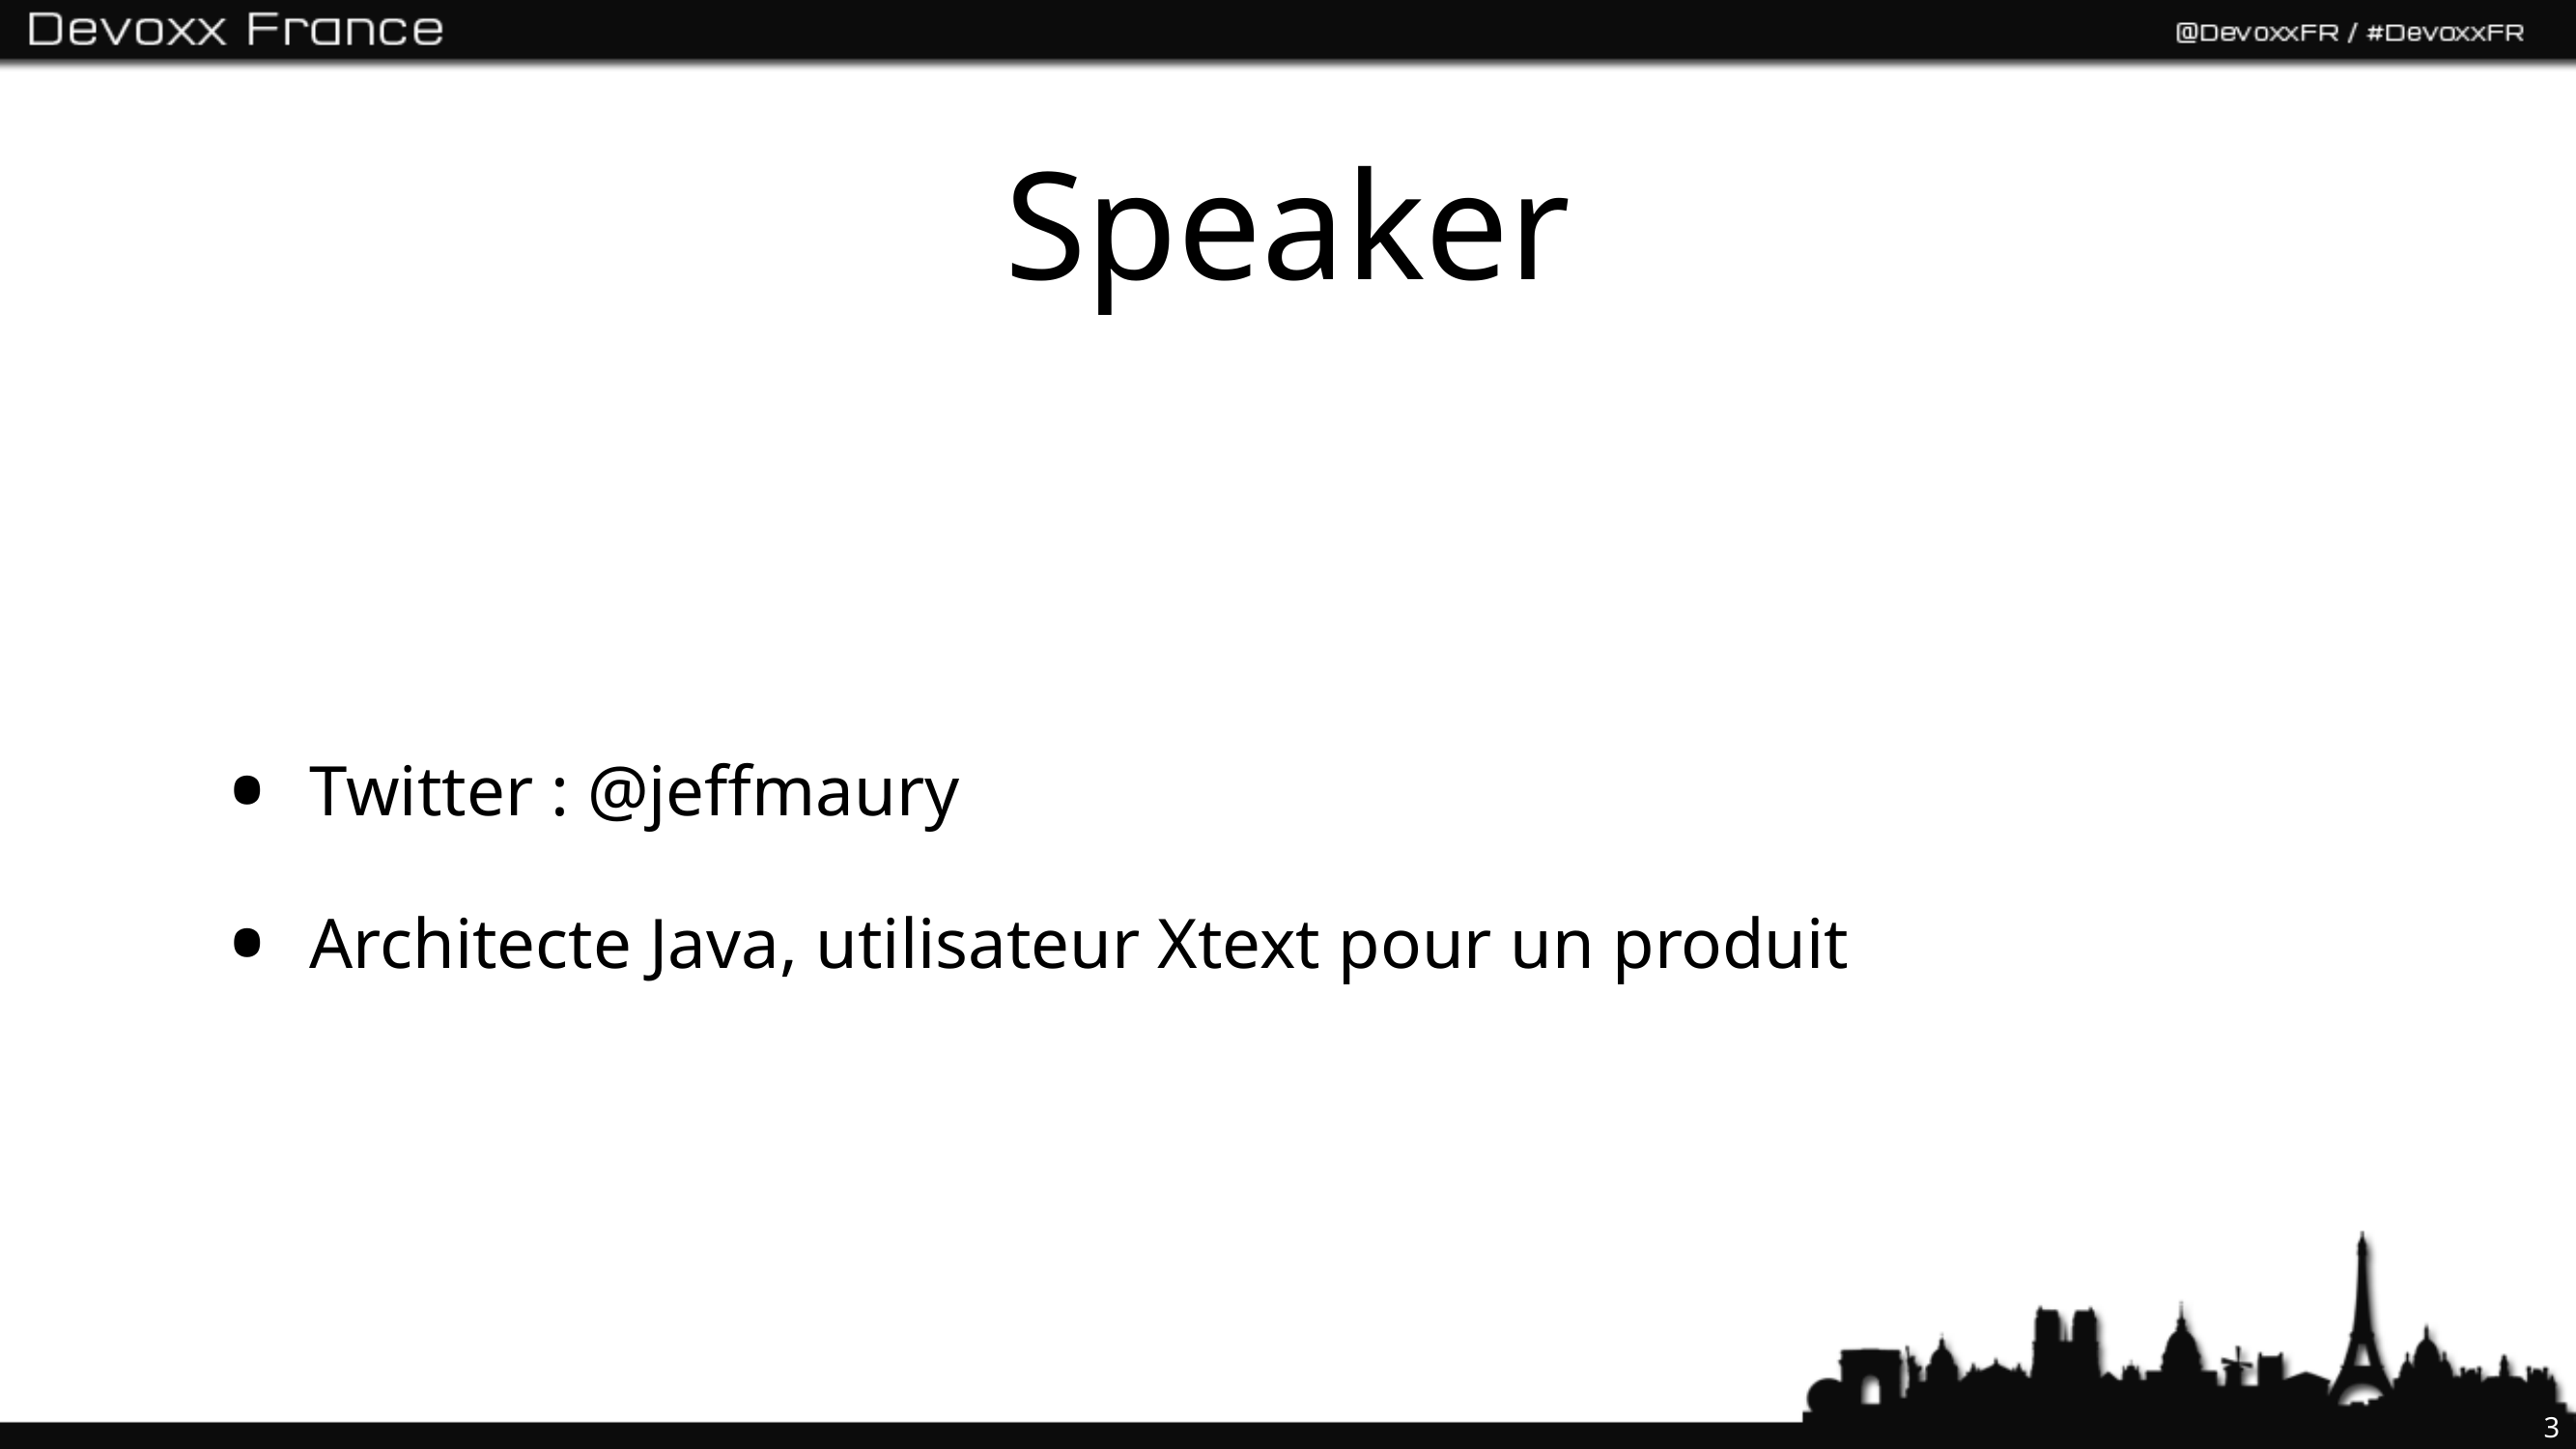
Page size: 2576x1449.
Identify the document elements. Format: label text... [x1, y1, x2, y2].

list Twitter : @jeffmaury Architecte Java, utilisateur Xtext pour un produit [183, 412, 2393, 1317]
picture [0, 0, 2576, 1449]
title Speaker [183, 38, 2393, 403]
